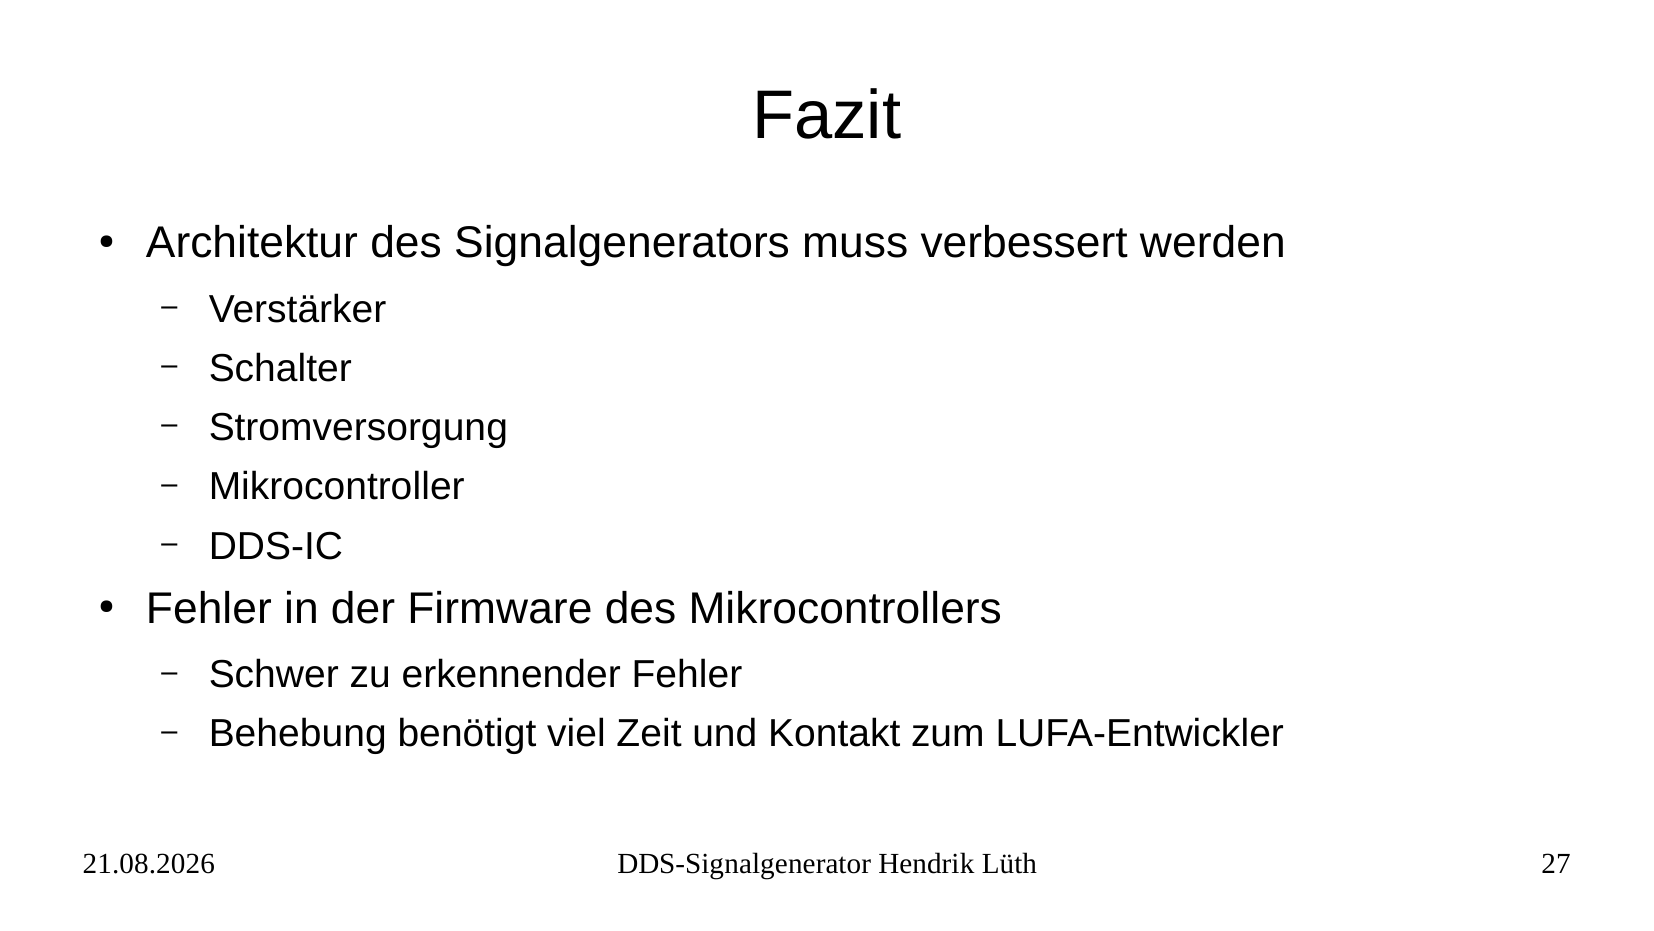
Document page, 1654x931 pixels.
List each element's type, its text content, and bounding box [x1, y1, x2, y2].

title Fazit [82, 36, 1571, 193]
list Architektur des Signalgenerators muss verbessert werden Verstärker Schalter Stromversorgung Mikrocontroller DDS-IC Fehler in der Firmware des Mikrocontrollers Schwer zu erkennender Fehler Behebung benötigt viel Zeit und Kontakt zum LUFA-Entwickler [82, 217, 1571, 757]
